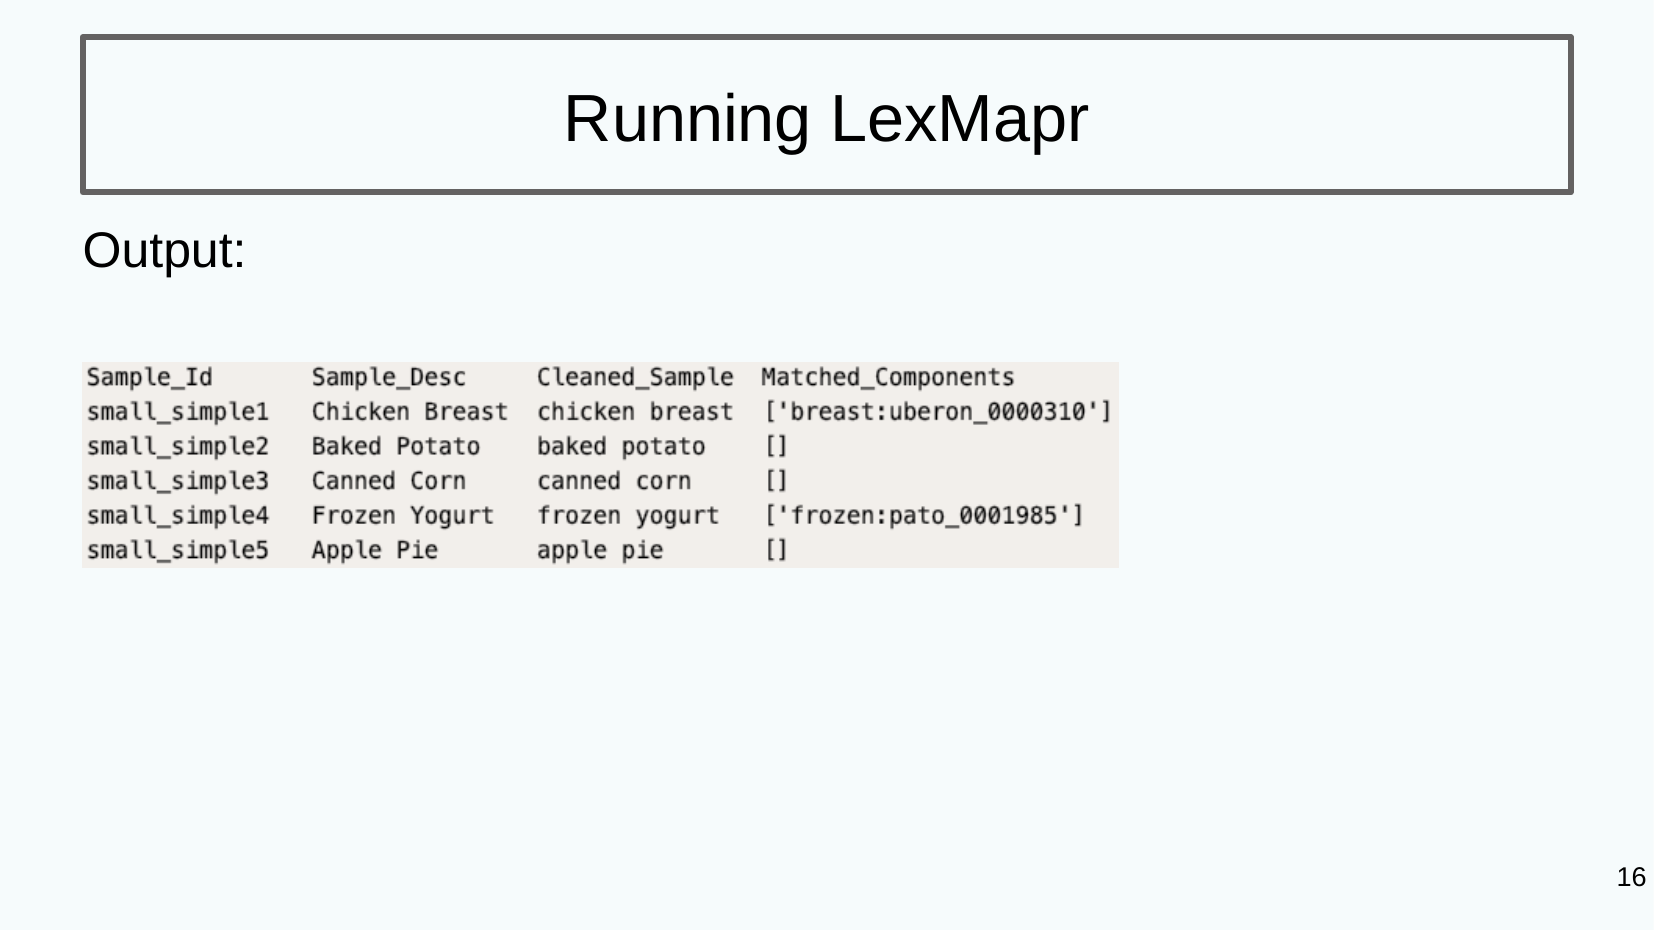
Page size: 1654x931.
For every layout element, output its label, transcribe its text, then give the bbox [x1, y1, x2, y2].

text_box Running LexMapr [82, 37, 1571, 193]
text_box Output: [82, 217, 1571, 757]
slide_number <number> [1547, 859, 1647, 931]
